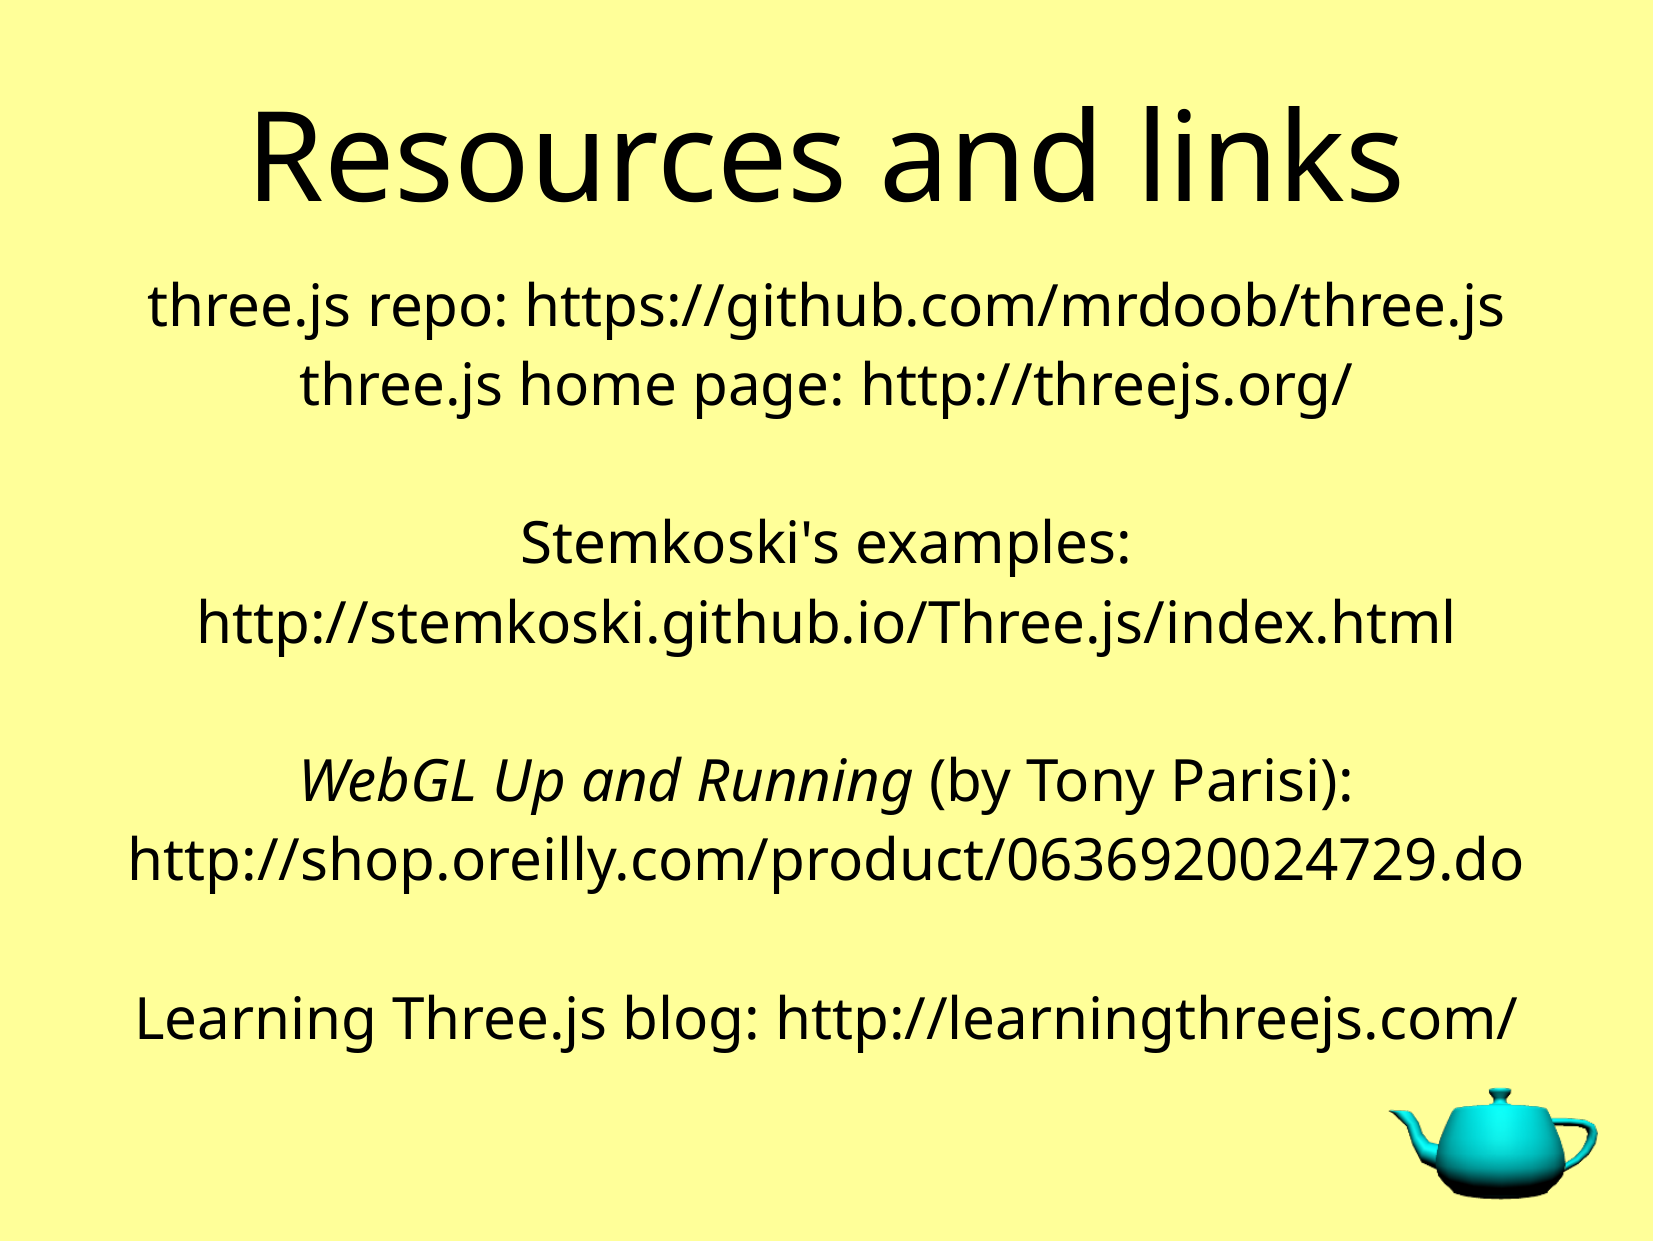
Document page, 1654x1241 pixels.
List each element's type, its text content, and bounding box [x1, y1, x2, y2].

title Resources and links [82, 56, 1571, 250]
picture [1387, 1085, 1600, 1201]
subtitle three.js repo: https://github.com/mrdoob/three.js three.js home page: http://threejs.org/ Stemkoski's examples: http://stemkoski.github.io/Three.js/index.html WebGL Up and Running (by Tony Parisi): http://shop.oreilly.com/product/0636920024729.do Learning Three.js blog: http://learningthreejs.com/ [82, 290, 1571, 1109]
